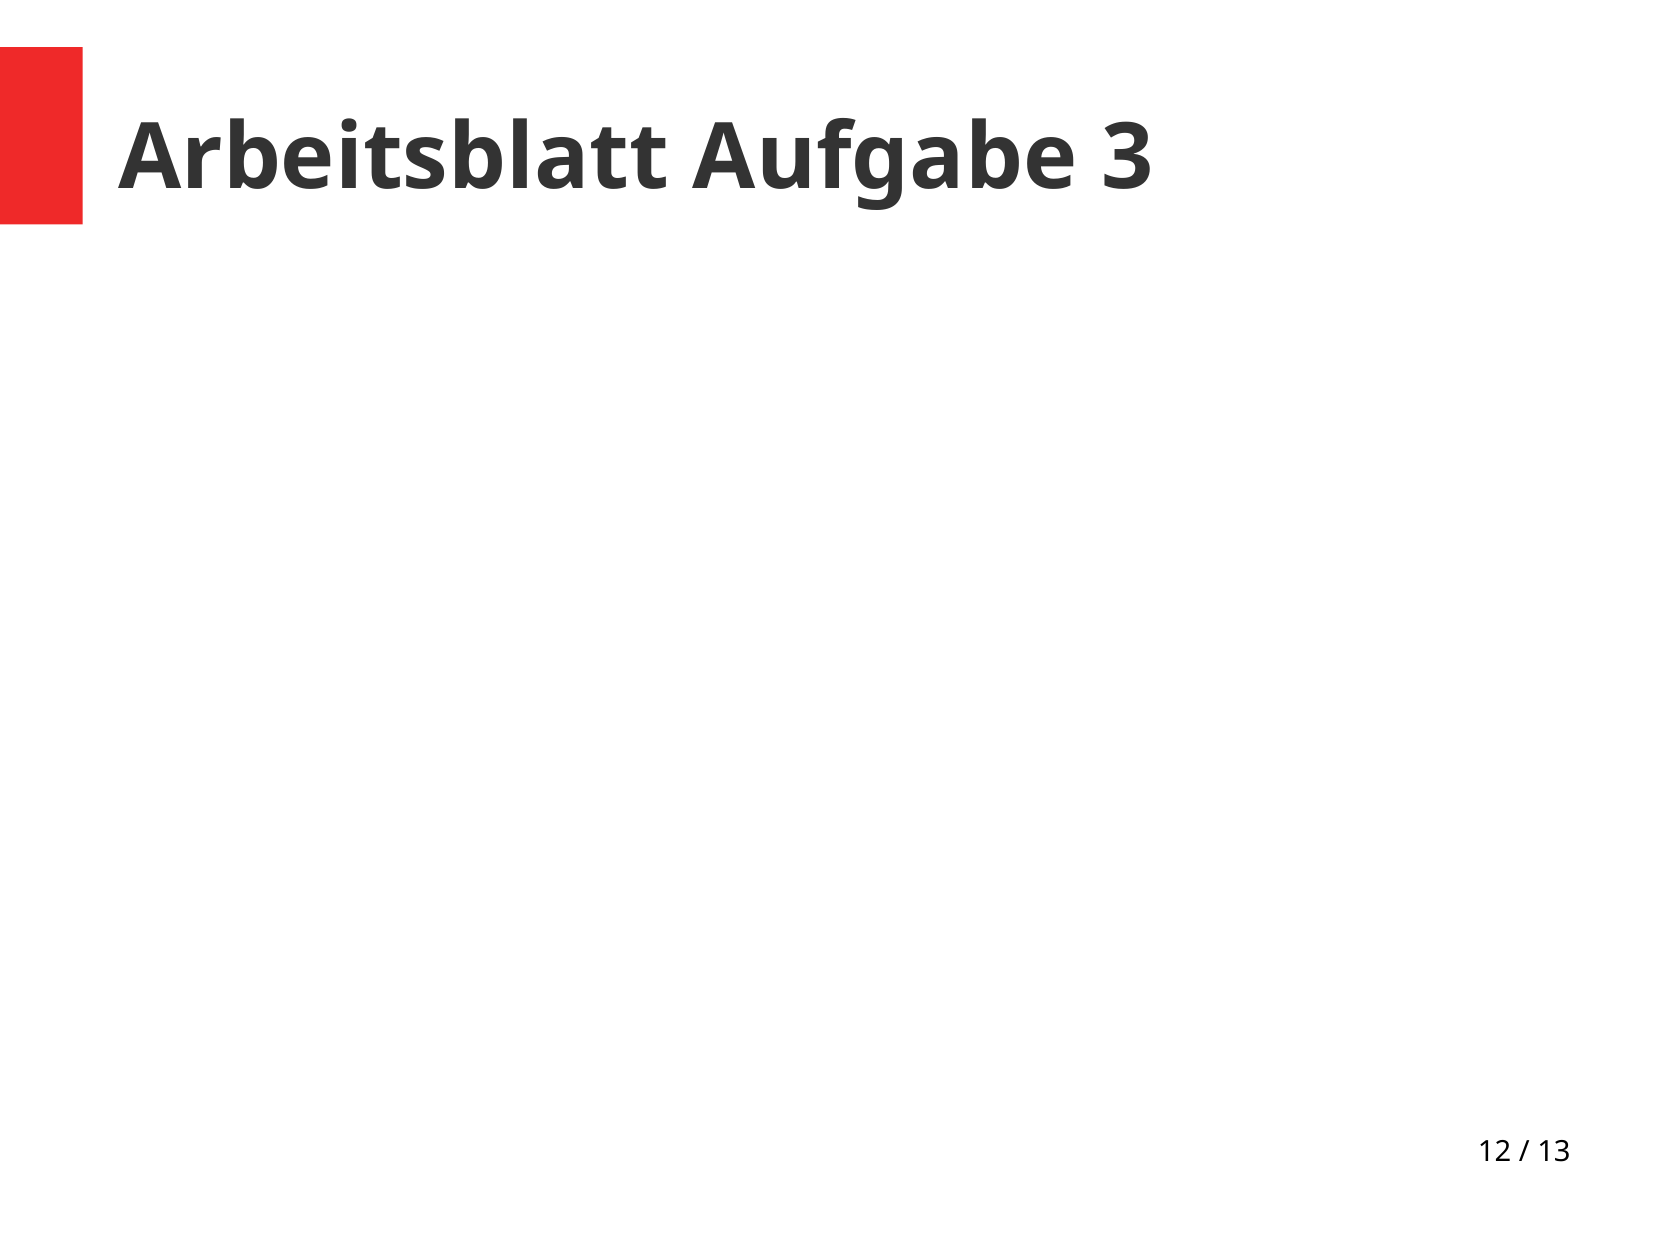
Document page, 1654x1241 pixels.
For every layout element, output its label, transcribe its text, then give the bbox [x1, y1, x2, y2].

title Arbeitsblatt Aufgabe 3 [118, 49, 1571, 257]
